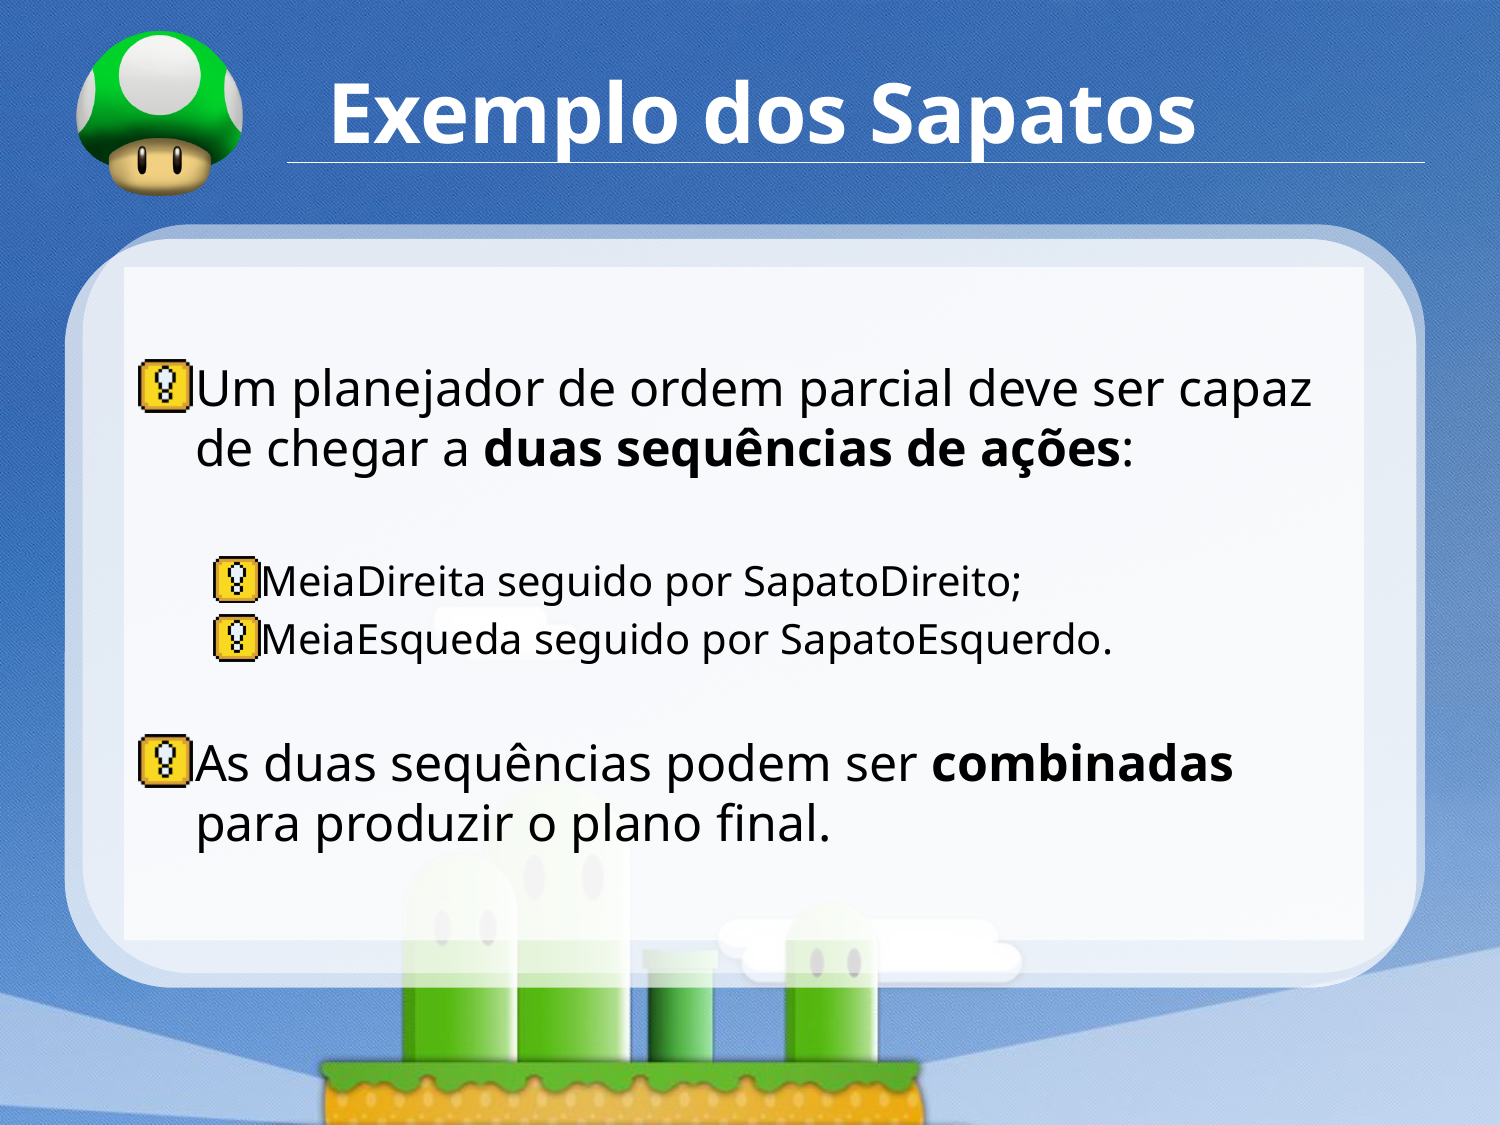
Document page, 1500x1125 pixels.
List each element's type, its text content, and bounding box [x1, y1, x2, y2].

picture [0, 0, 1500, 1125]
title Exemplo dos Sapatos [312, 37, 1425, 183]
list Um planejador de ordem parcial deve ser capaz de chegar a duas sequências de ações: MeiaDireita seguido por SapatoDireito; MeiaEsqueda seguido por SapatoEsquerdo. As duas sequências podem ser combinadas para produzir o plano final. [123, 267, 1365, 941]
